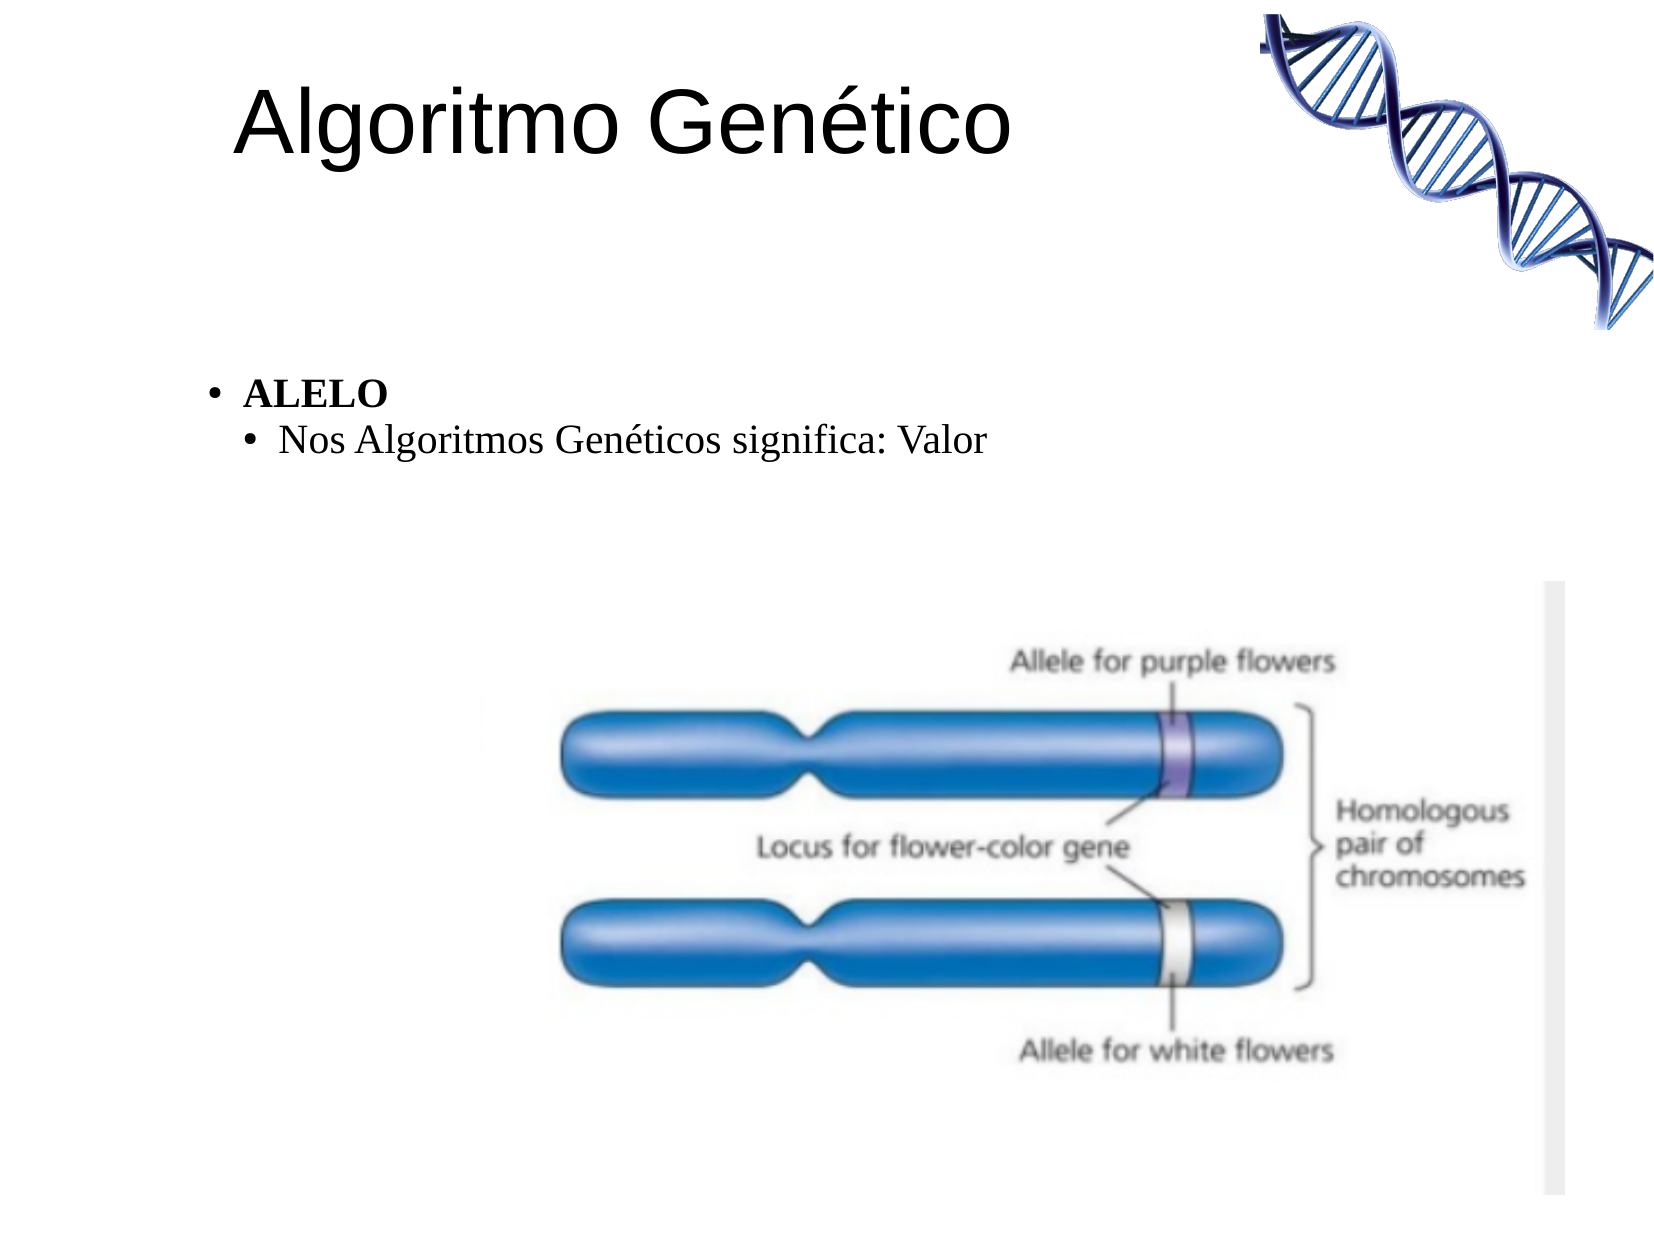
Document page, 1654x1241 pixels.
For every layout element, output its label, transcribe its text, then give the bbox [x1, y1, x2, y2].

text_box ALELO Nos Algoritmos Genéticos significa: Valor [192, 363, 1235, 515]
picture [480, 581, 1565, 1195]
title Algoritmo Genético [0, 17, 1369, 226]
picture [1260, 14, 1654, 331]
